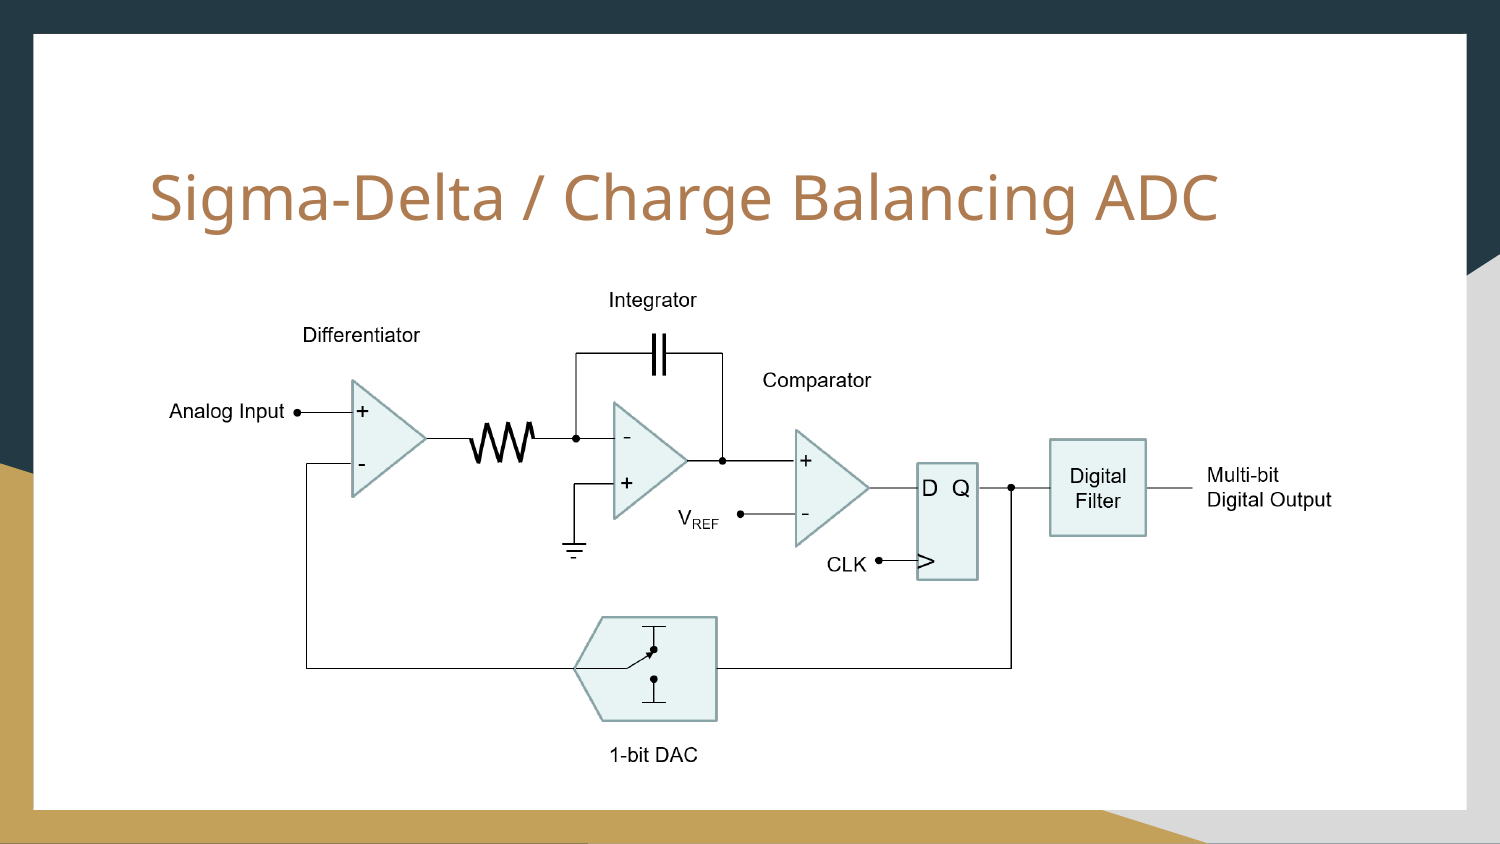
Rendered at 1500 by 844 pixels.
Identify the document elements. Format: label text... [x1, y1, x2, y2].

picture [156, 280, 1344, 779]
title Sigma-Delta / Charge Balancing ADC [134, 138, 1366, 296]
